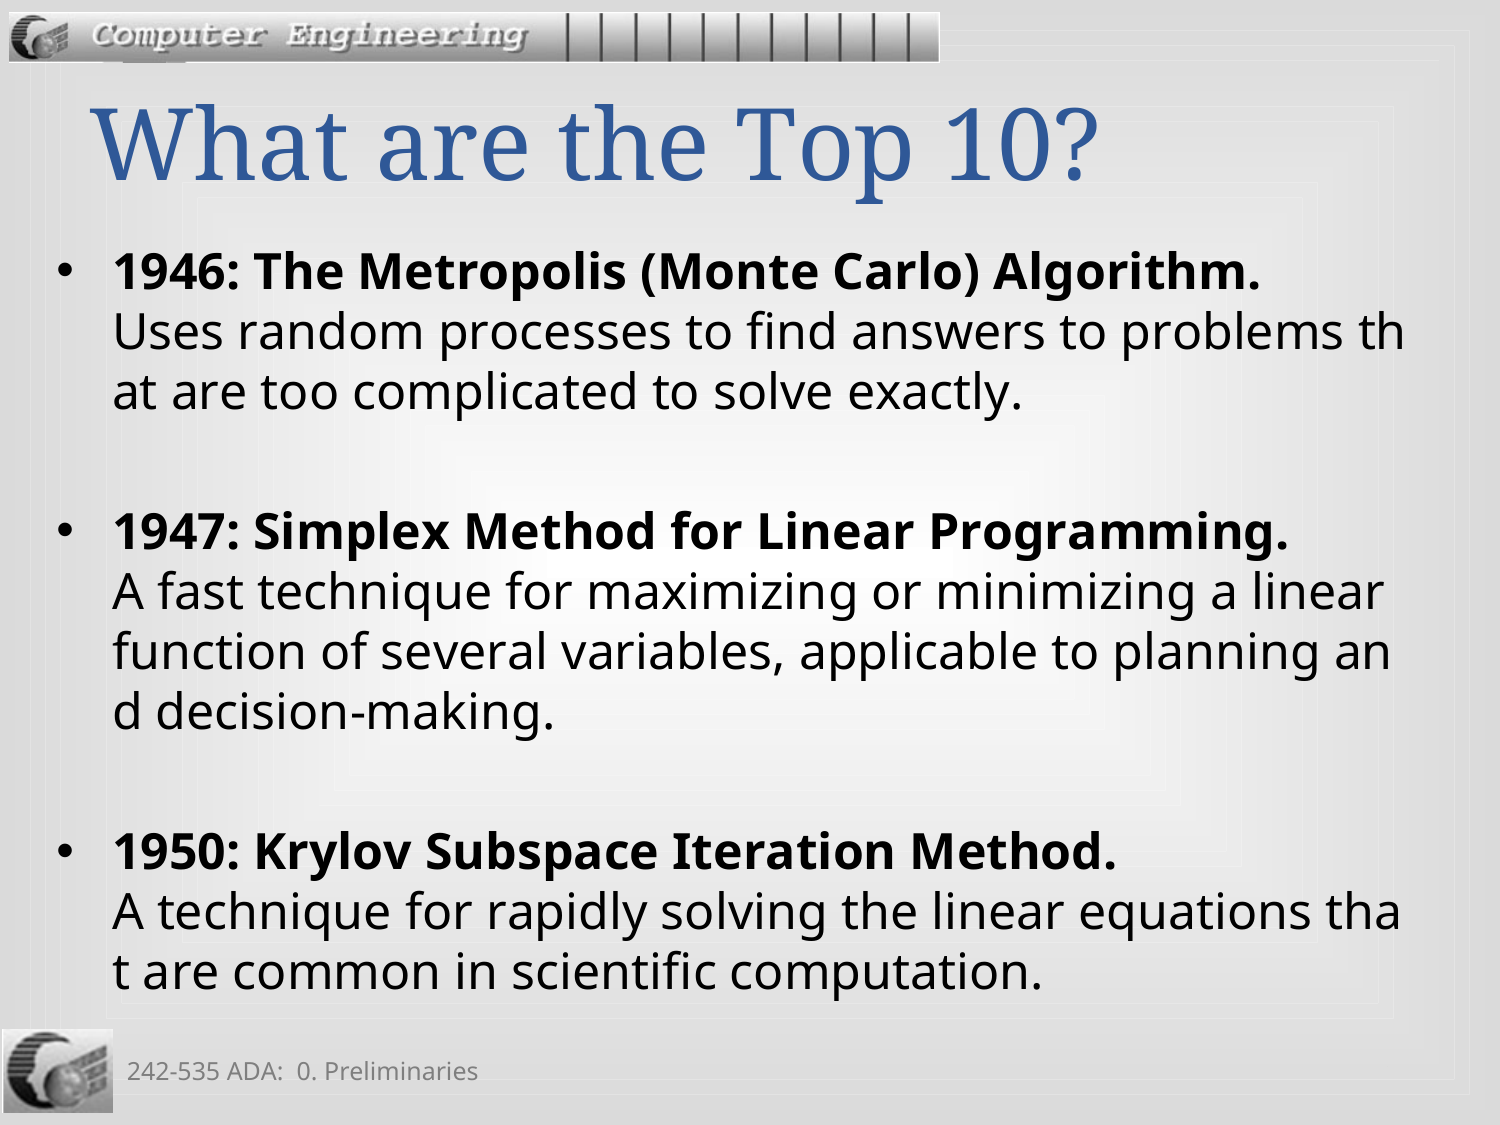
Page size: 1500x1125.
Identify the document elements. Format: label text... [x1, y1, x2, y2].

picture [2, 1029, 113, 1113]
text_box 1946: The Metropolis (Monte Carlo) Algorithm. Uses random processes to find answers to problems that are too complicated to solve exactly. 1947: Simplex Method for Linear Programming. A fast technique for maximizing or minimizing a linear function of several variables, applicable to planning and decision-making. 1950: Krylov Subspace Iteration Method. A technique for rapidly solving the linear equations that are common in scientific computation. [41, 231, 1424, 1006]
text_box What are the Top 10? [75, 0, 1426, 209]
picture [9, 12, 75, 63]
